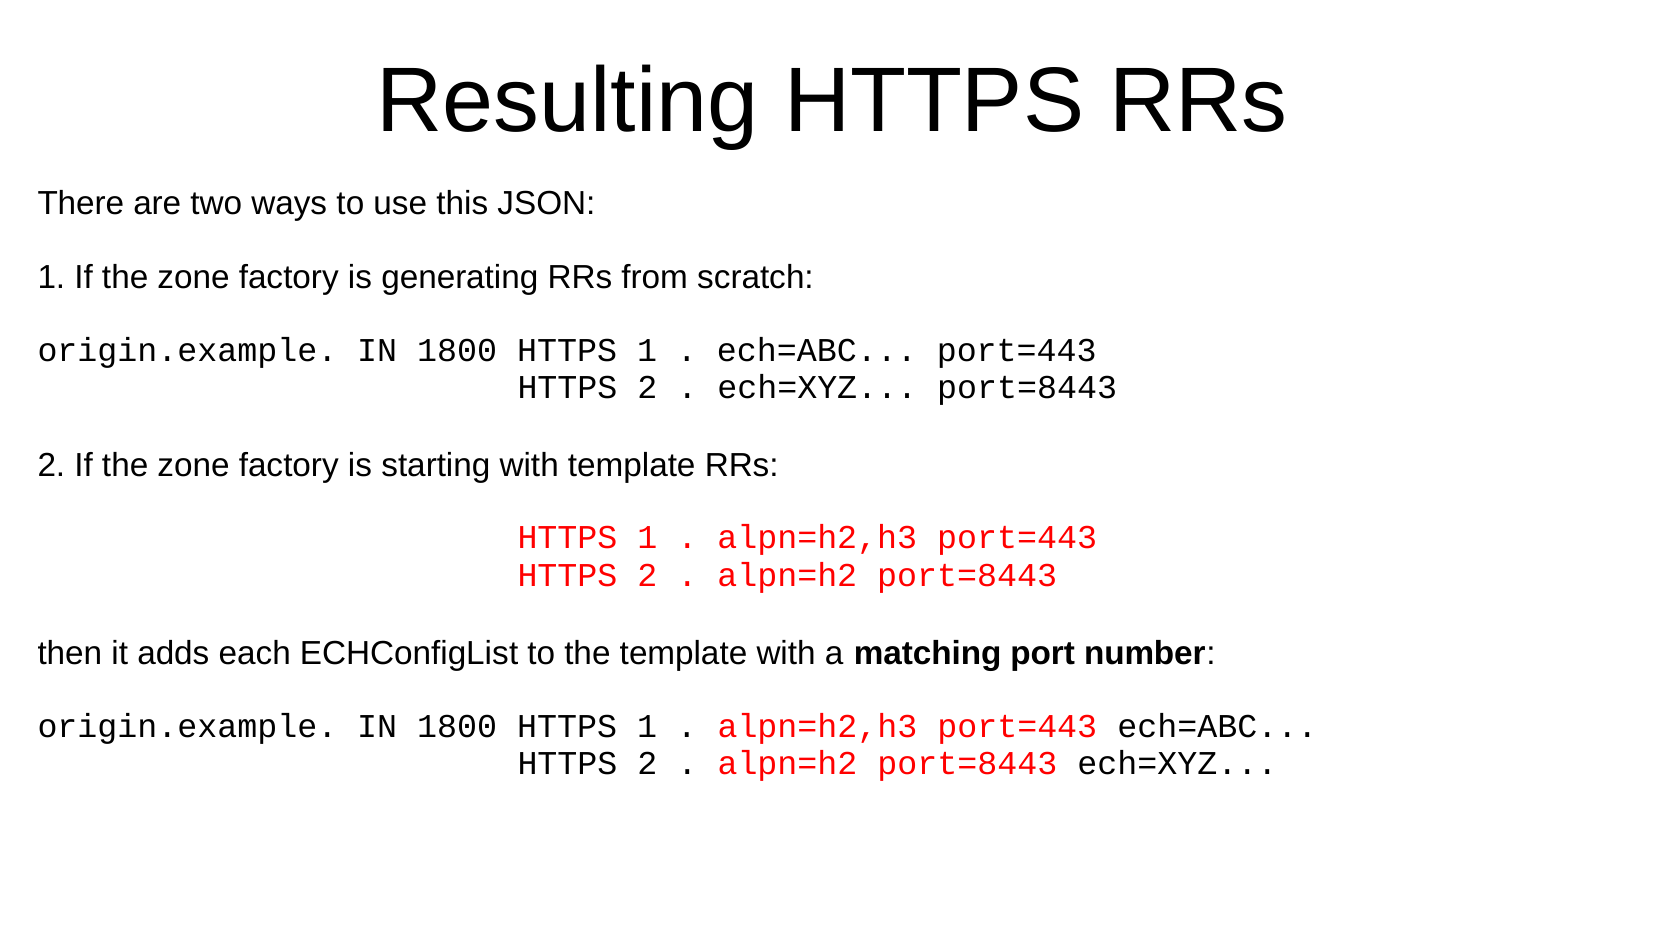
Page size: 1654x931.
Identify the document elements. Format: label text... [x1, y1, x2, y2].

title Resulting HTTPS RRs [88, 21, 1577, 177]
text_box There are two ways to use this JSON: 1. If the zone factory is generating RRs from scratch: origin.example. IN 1800 HTTPS 1 . ech=ABC... port=443 HTTPS 2 . ech=XYZ... port=8443 2. If the zone factory is starting with template RRs: HTTPS 1 . alpn=h2,h3 port=443 HTTPS 2 . alpn=h2 port=8443 then it adds each ECHConfigList to the template with a matching port number: origin.example. IN 1800 HTTPS 1 . alpn=h2,h3 port=443 ech=ABC... HTTPS 2 . alpn=h2 port=8443 ech=XYZ... [22, 177, 1601, 830]
